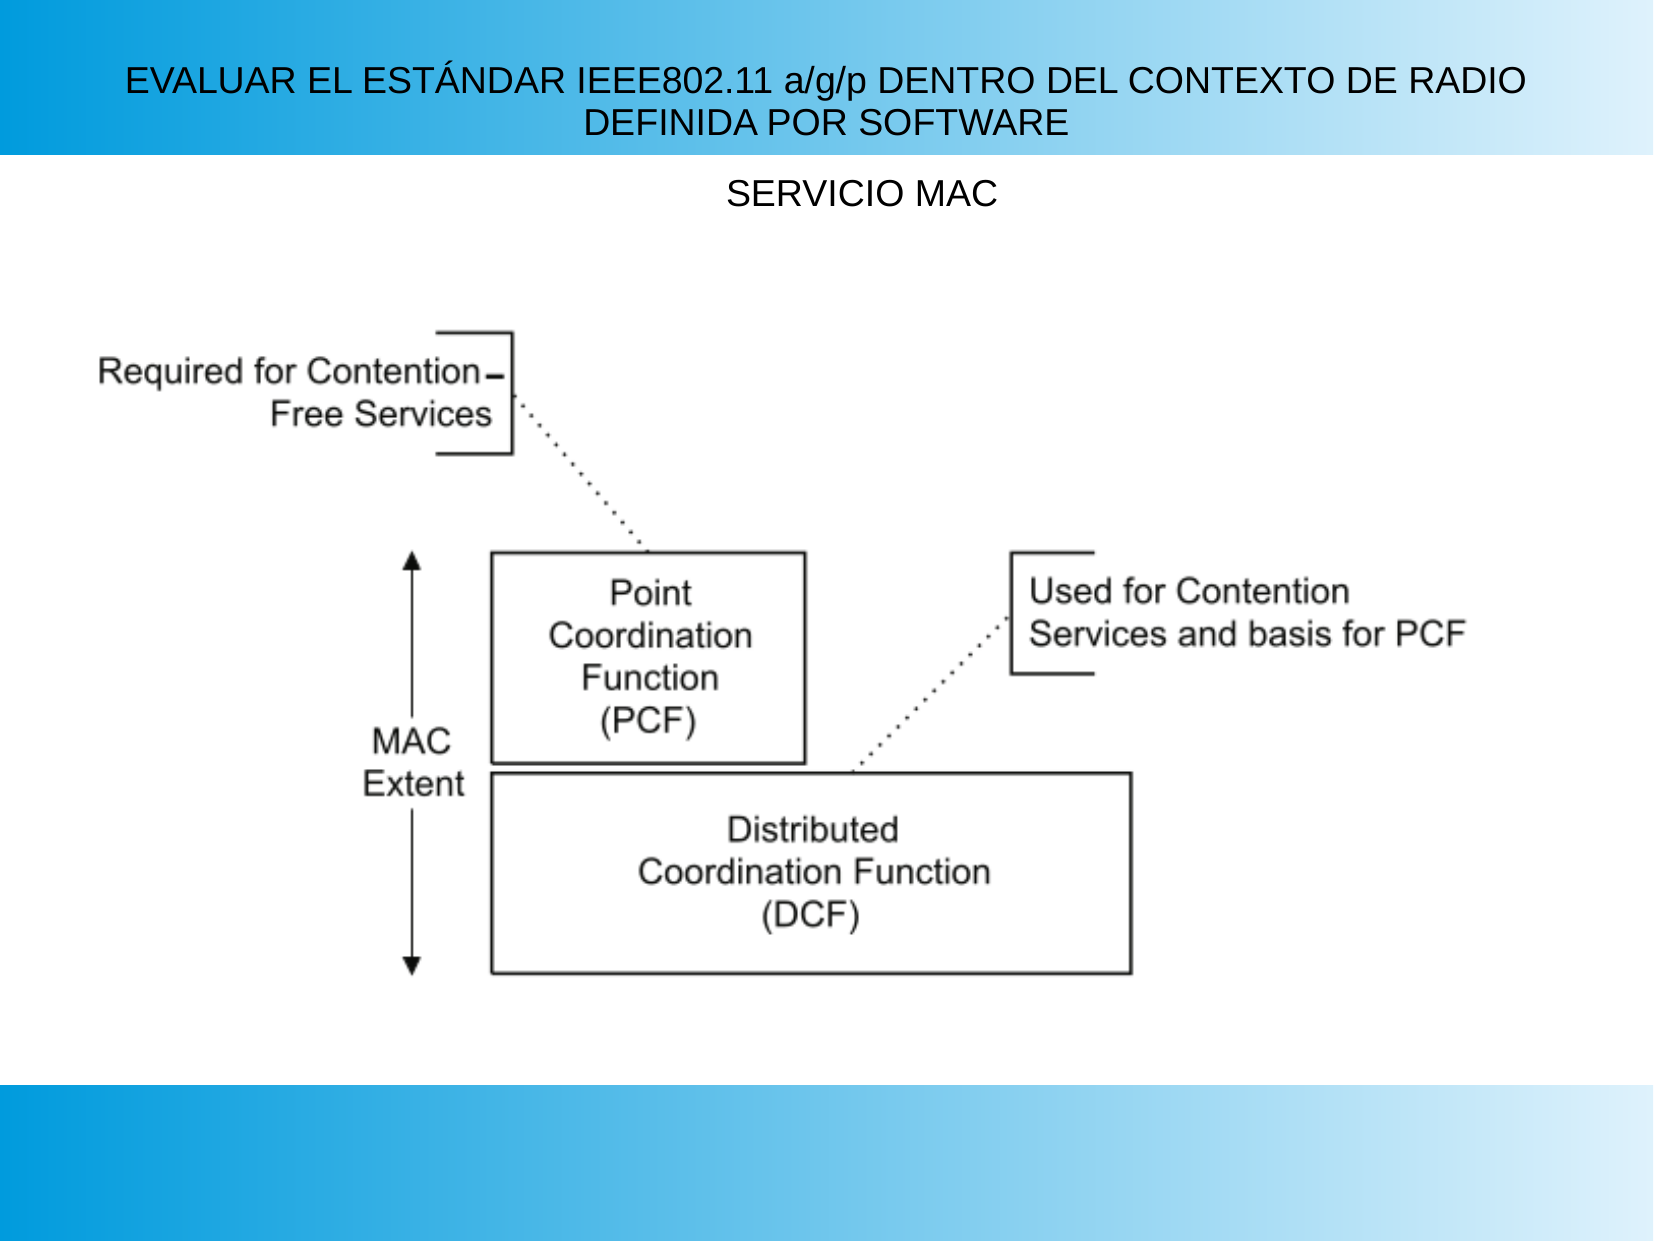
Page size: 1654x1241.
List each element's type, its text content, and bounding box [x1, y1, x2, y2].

picture [82, 296, 1571, 1004]
text_box SERVICIO MAC [531, 165, 1193, 223]
title EVALUAR EL ESTÁNDAR IEEE802.11 a/g/p DENTRO DEL CONTEXTO DE RADIO DEFINIDA POR SOFTWARE [82, 49, 1571, 154]
